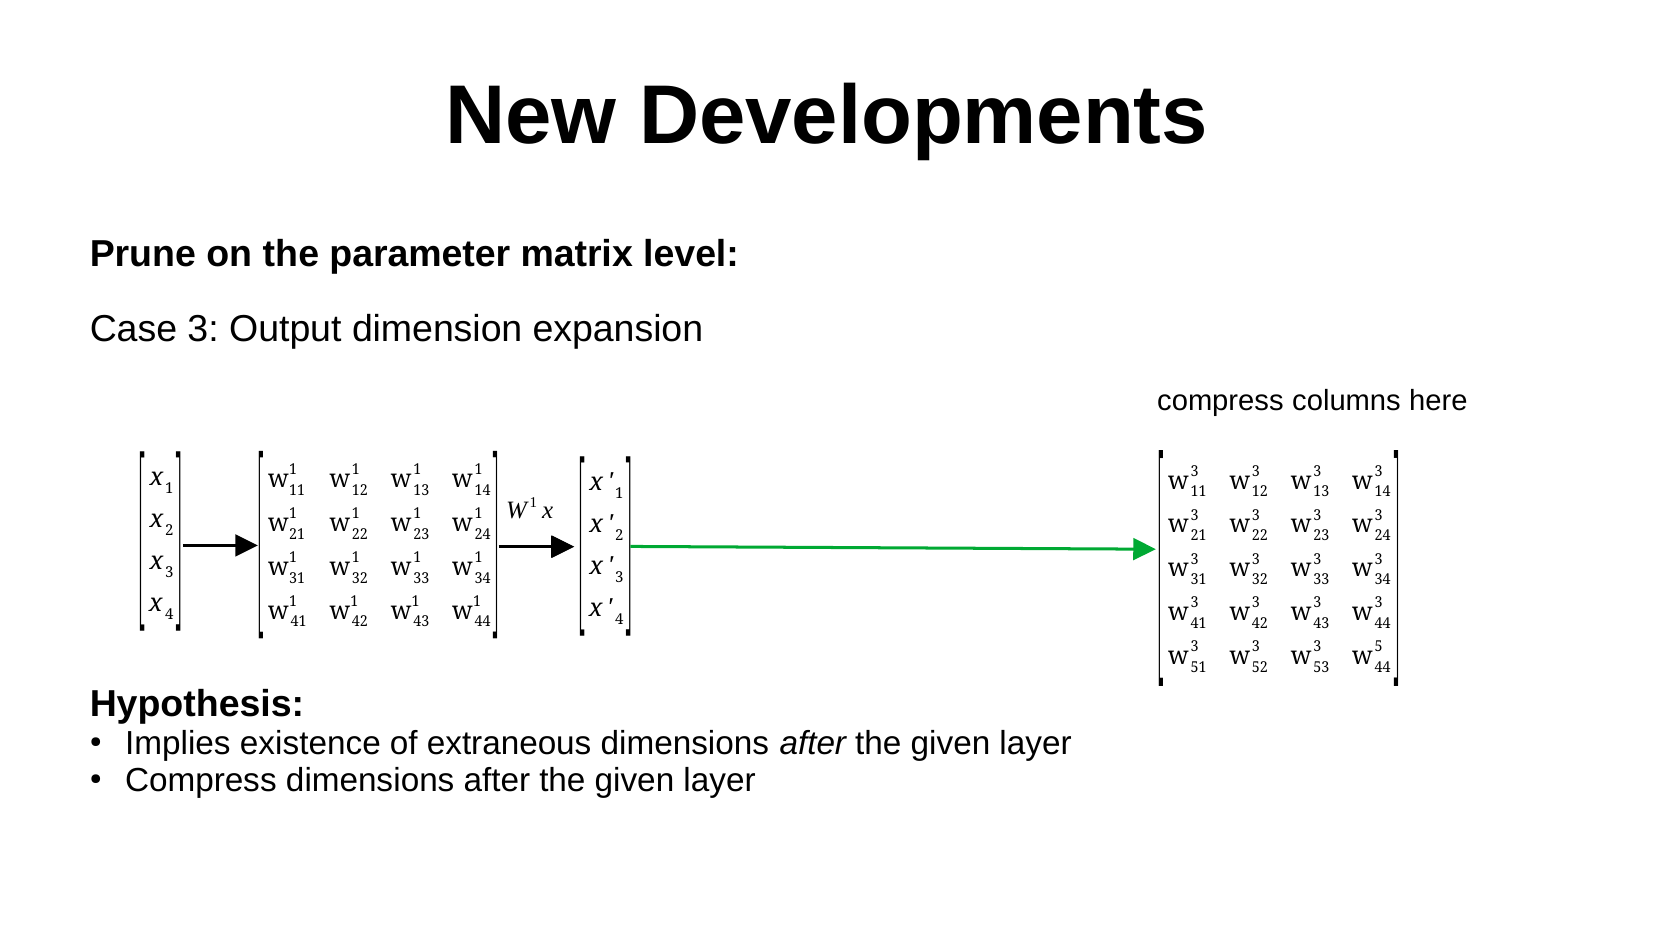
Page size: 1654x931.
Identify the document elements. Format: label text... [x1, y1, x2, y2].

chart [1157, 451, 1402, 675]
chart [257, 450, 560, 640]
text_box compress columns here [1125, 376, 1501, 451]
title New Developments [82, 37, 1571, 193]
text_box Case 3: Output dimension expansion [75, 300, 950, 390]
text_box Hypothesis: Implies existence of extraneous dimensions after the given layer Compress dimensions after the given layer [75, 675, 1613, 803]
chart [138, 450, 183, 633]
text_box Prune on the parameter matrix level: [75, 225, 950, 300]
chart [578, 455, 633, 638]
